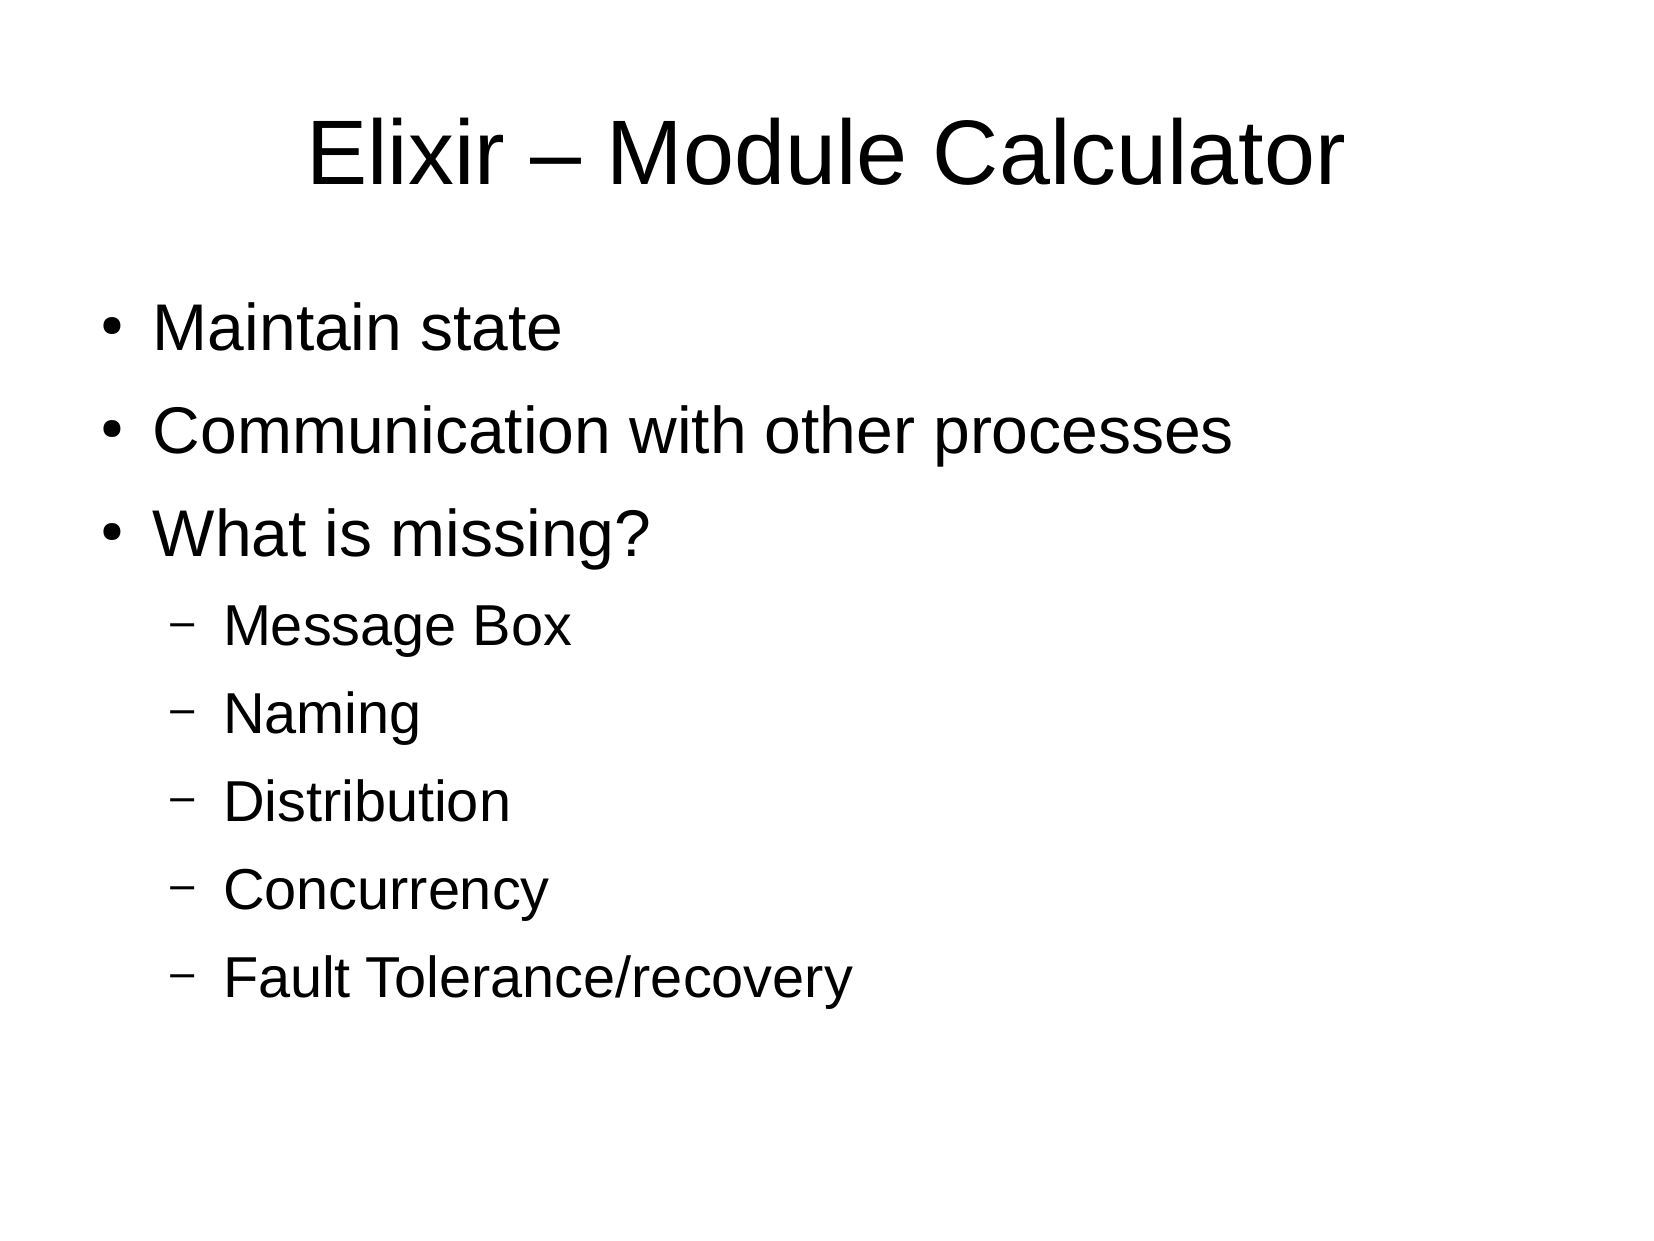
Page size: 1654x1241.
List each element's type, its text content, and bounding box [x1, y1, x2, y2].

title Elixir – Module Calculator [82, 49, 1571, 257]
list Maintain state Communication with other processes What is missing? Message Box Naming Distribution Concurrency Fault Tolerance/recovery [82, 290, 1571, 1010]
